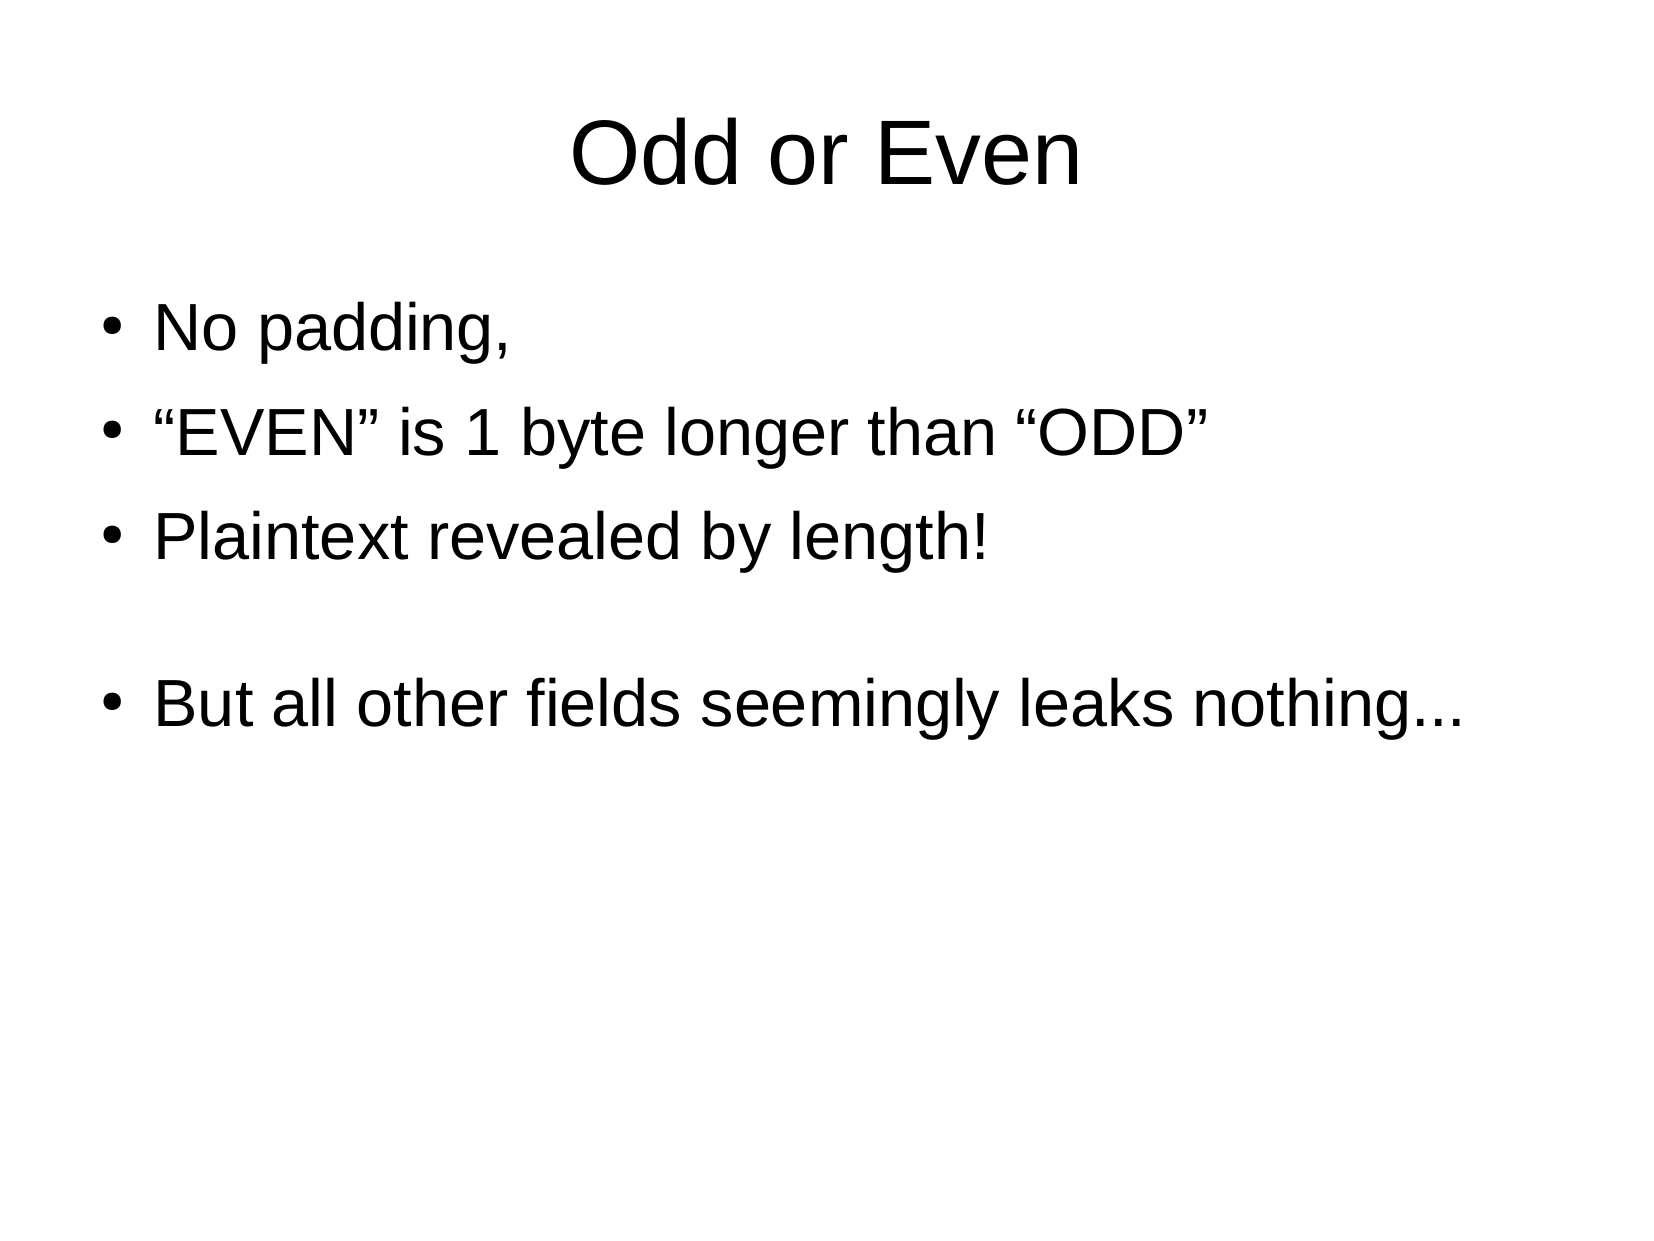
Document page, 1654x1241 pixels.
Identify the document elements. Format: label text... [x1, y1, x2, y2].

list But all other fields seemingly leaks nothing... [82, 665, 1571, 1009]
title Odd or Even [82, 49, 1571, 257]
list No padding, “EVEN” is 1 byte longer than “ODD” Plaintext revealed by length! [82, 290, 1571, 634]
